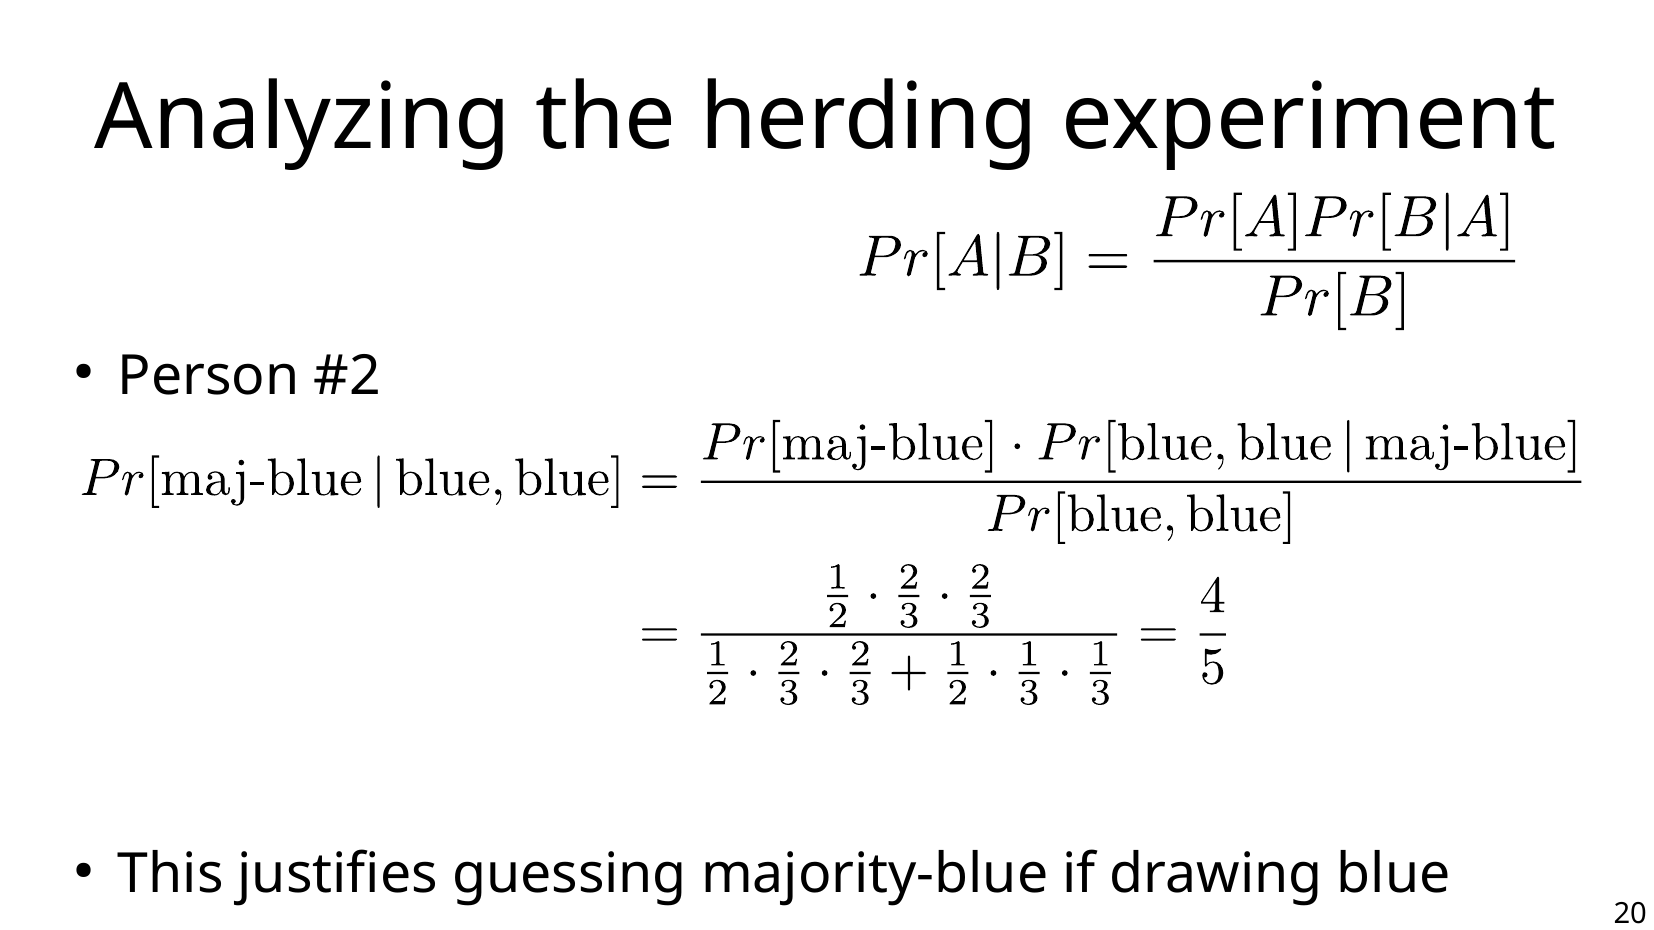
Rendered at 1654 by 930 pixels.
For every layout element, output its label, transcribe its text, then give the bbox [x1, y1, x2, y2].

list Person #2 This justifies guessing majority-blue if drawing blue [58, 335, 1582, 910]
text_box [79, 419, 1582, 706]
title Analyzing the herding experiment [82, 1, 1571, 225]
text_box [856, 192, 1516, 331]
